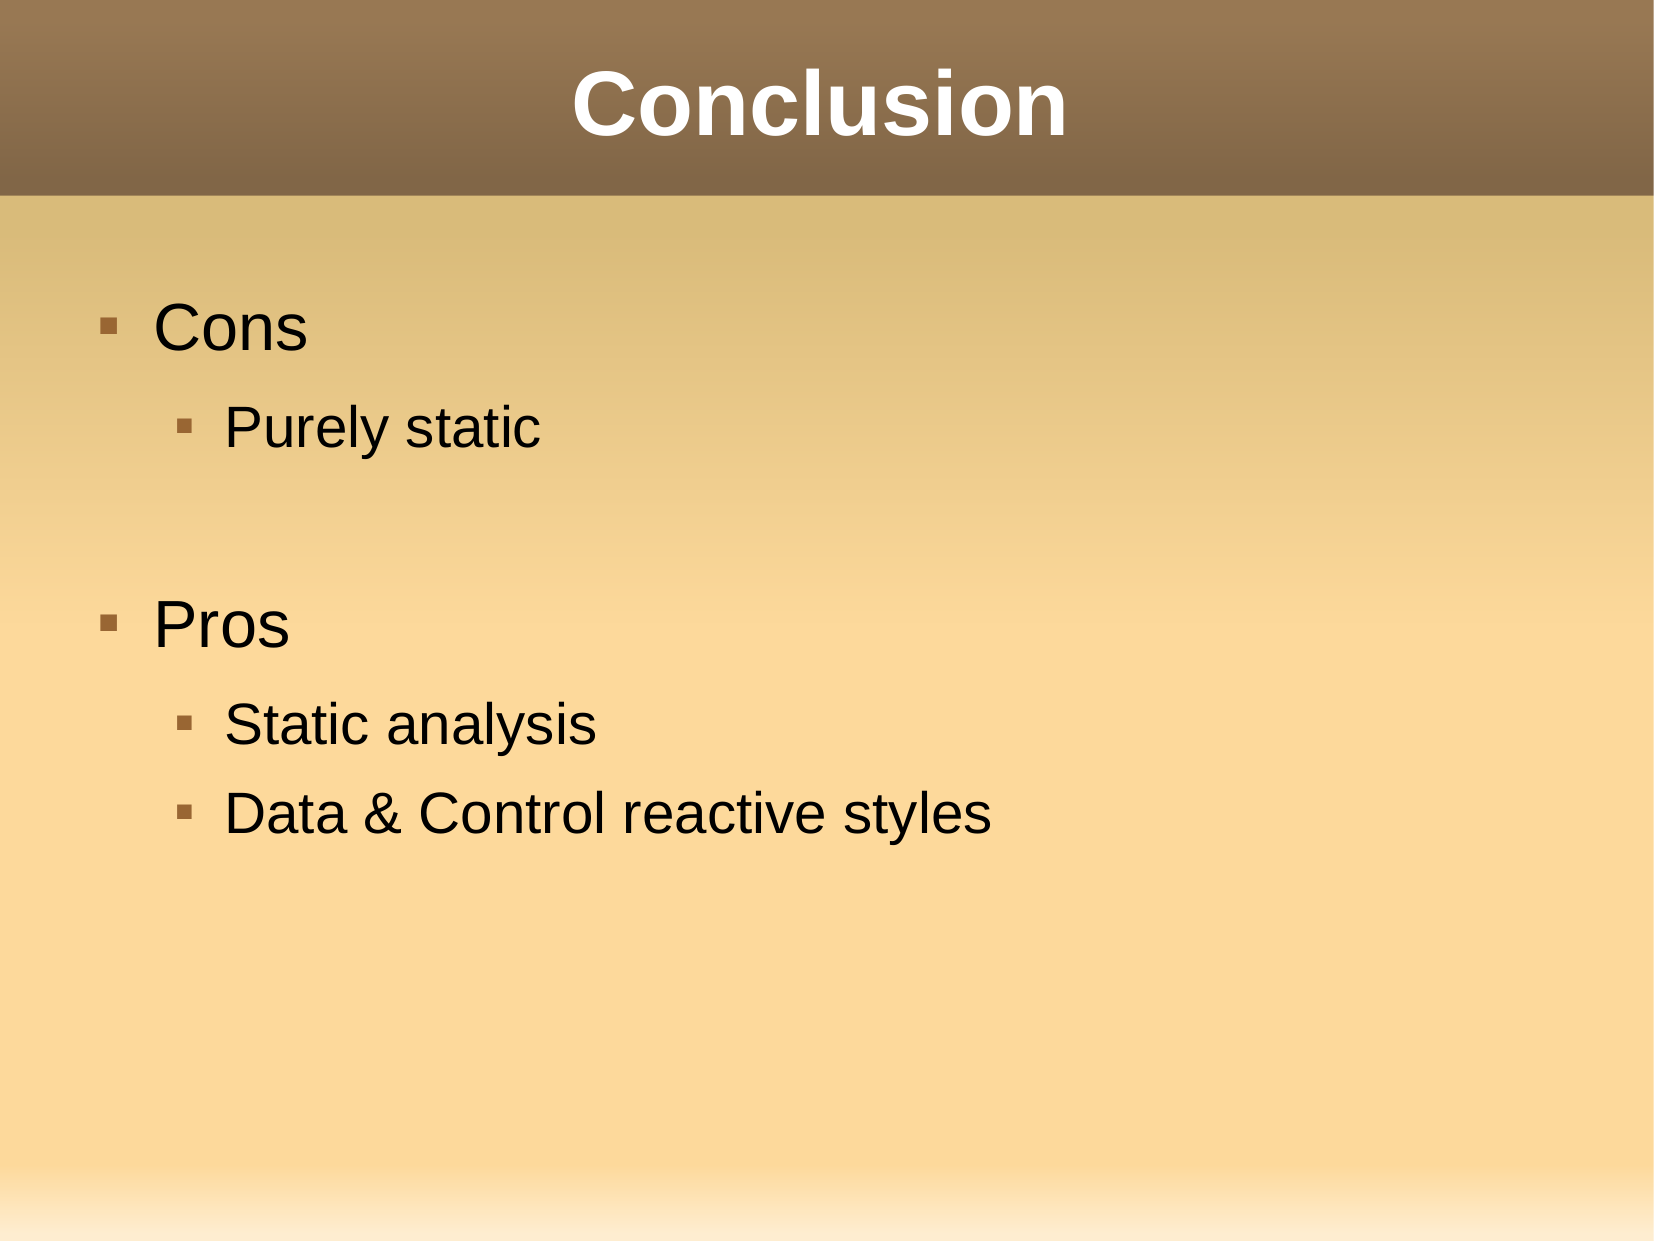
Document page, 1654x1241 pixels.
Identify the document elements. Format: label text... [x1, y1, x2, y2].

title Conclusion [76, 0, 1565, 208]
list Cons Purely static Pros Static analysis Data & Control reactive styles [82, 290, 1571, 1094]
picture [0, 0, 1654, 1241]
